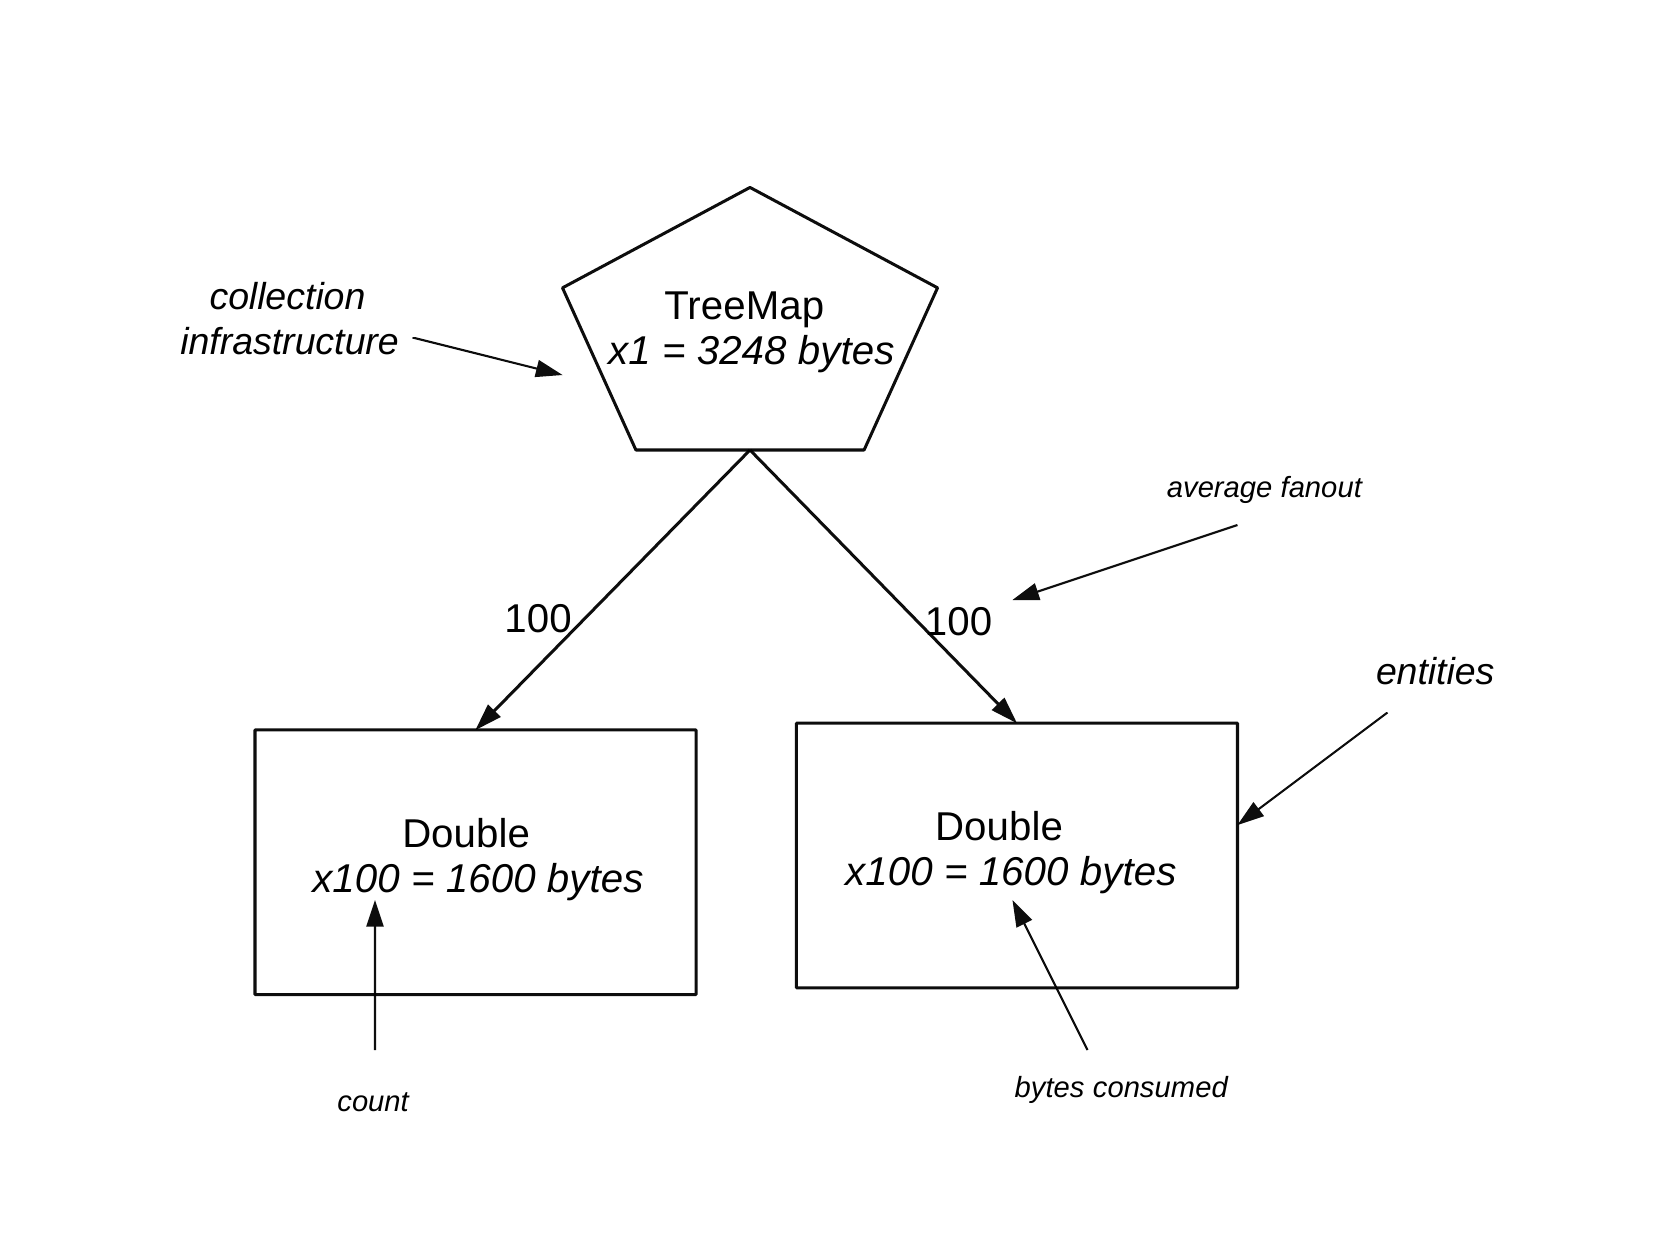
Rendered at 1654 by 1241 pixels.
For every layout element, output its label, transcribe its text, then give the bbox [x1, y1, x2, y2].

text_box 100 [485, 583, 591, 653]
text_box Double x100 = 1600 bytes [293, 798, 662, 913]
text_box TreeMap x1 = 3248 bytes [588, 271, 825, 385]
text_box entities [1332, 637, 1501, 699]
text_box Double x100 = 1600 bytes [826, 791, 1195, 906]
text_box bytes consumed [972, 1050, 1236, 1111]
text_box [825, 135, 1362, 461]
text_box average fanout [1122, 450, 1371, 511]
text_box collection infrastructure [165, 262, 414, 366]
text_box count [295, 1064, 416, 1126]
text_box 100 [905, 587, 1012, 657]
